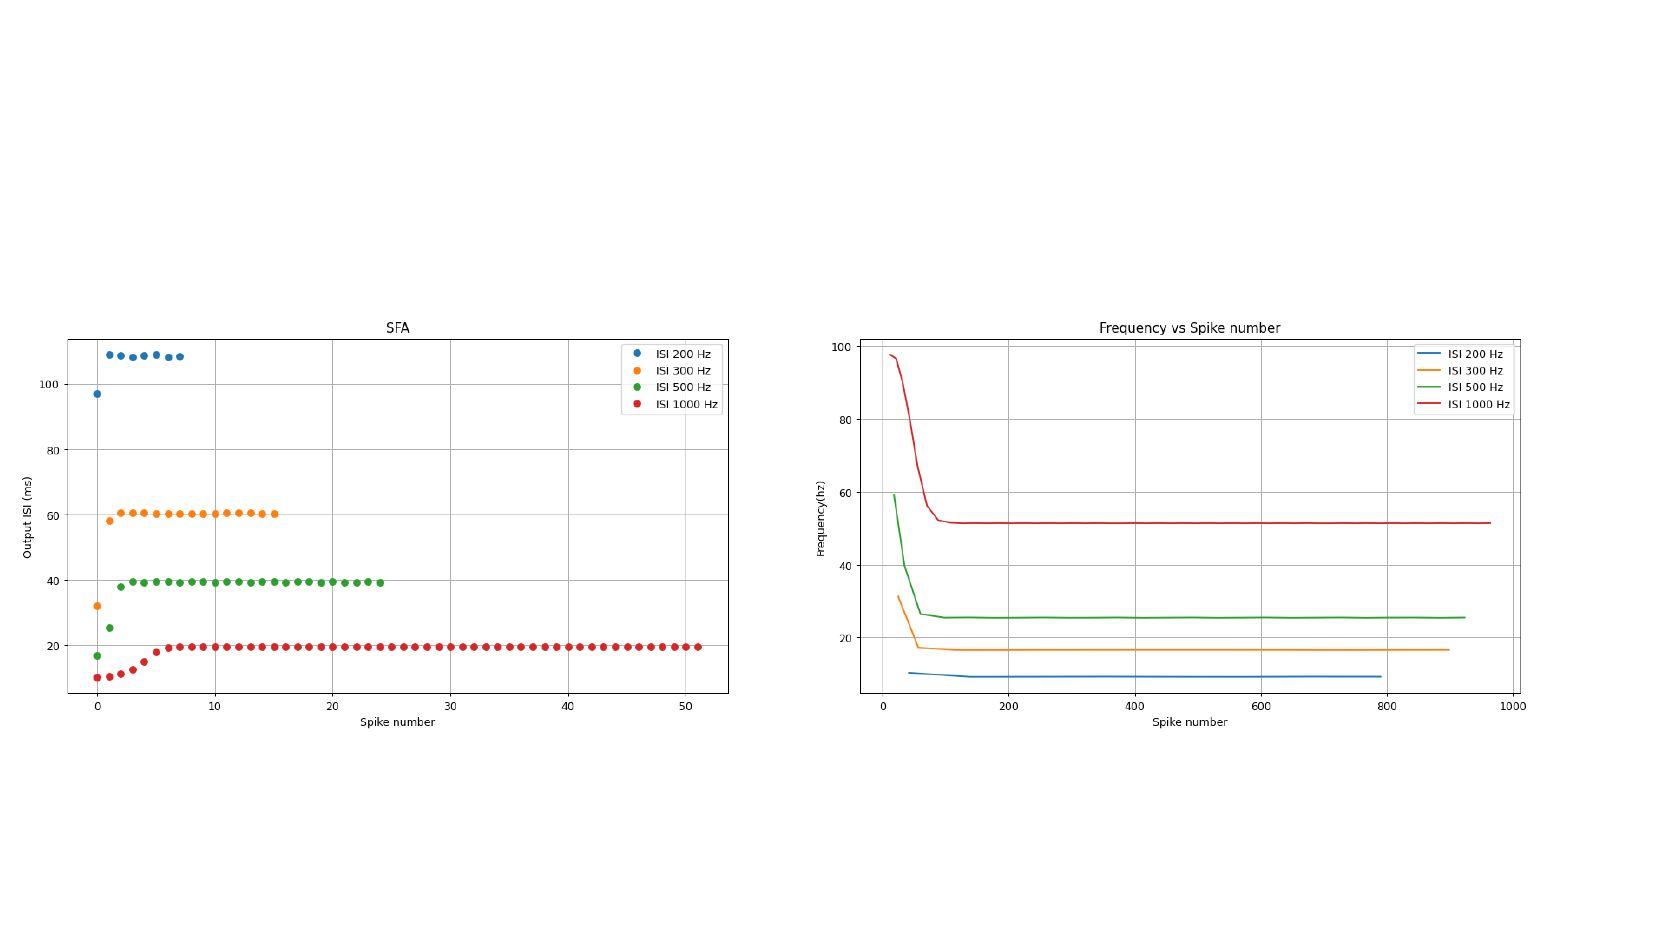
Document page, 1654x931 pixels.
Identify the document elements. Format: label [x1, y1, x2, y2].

picture [15, 314, 1534, 735]
